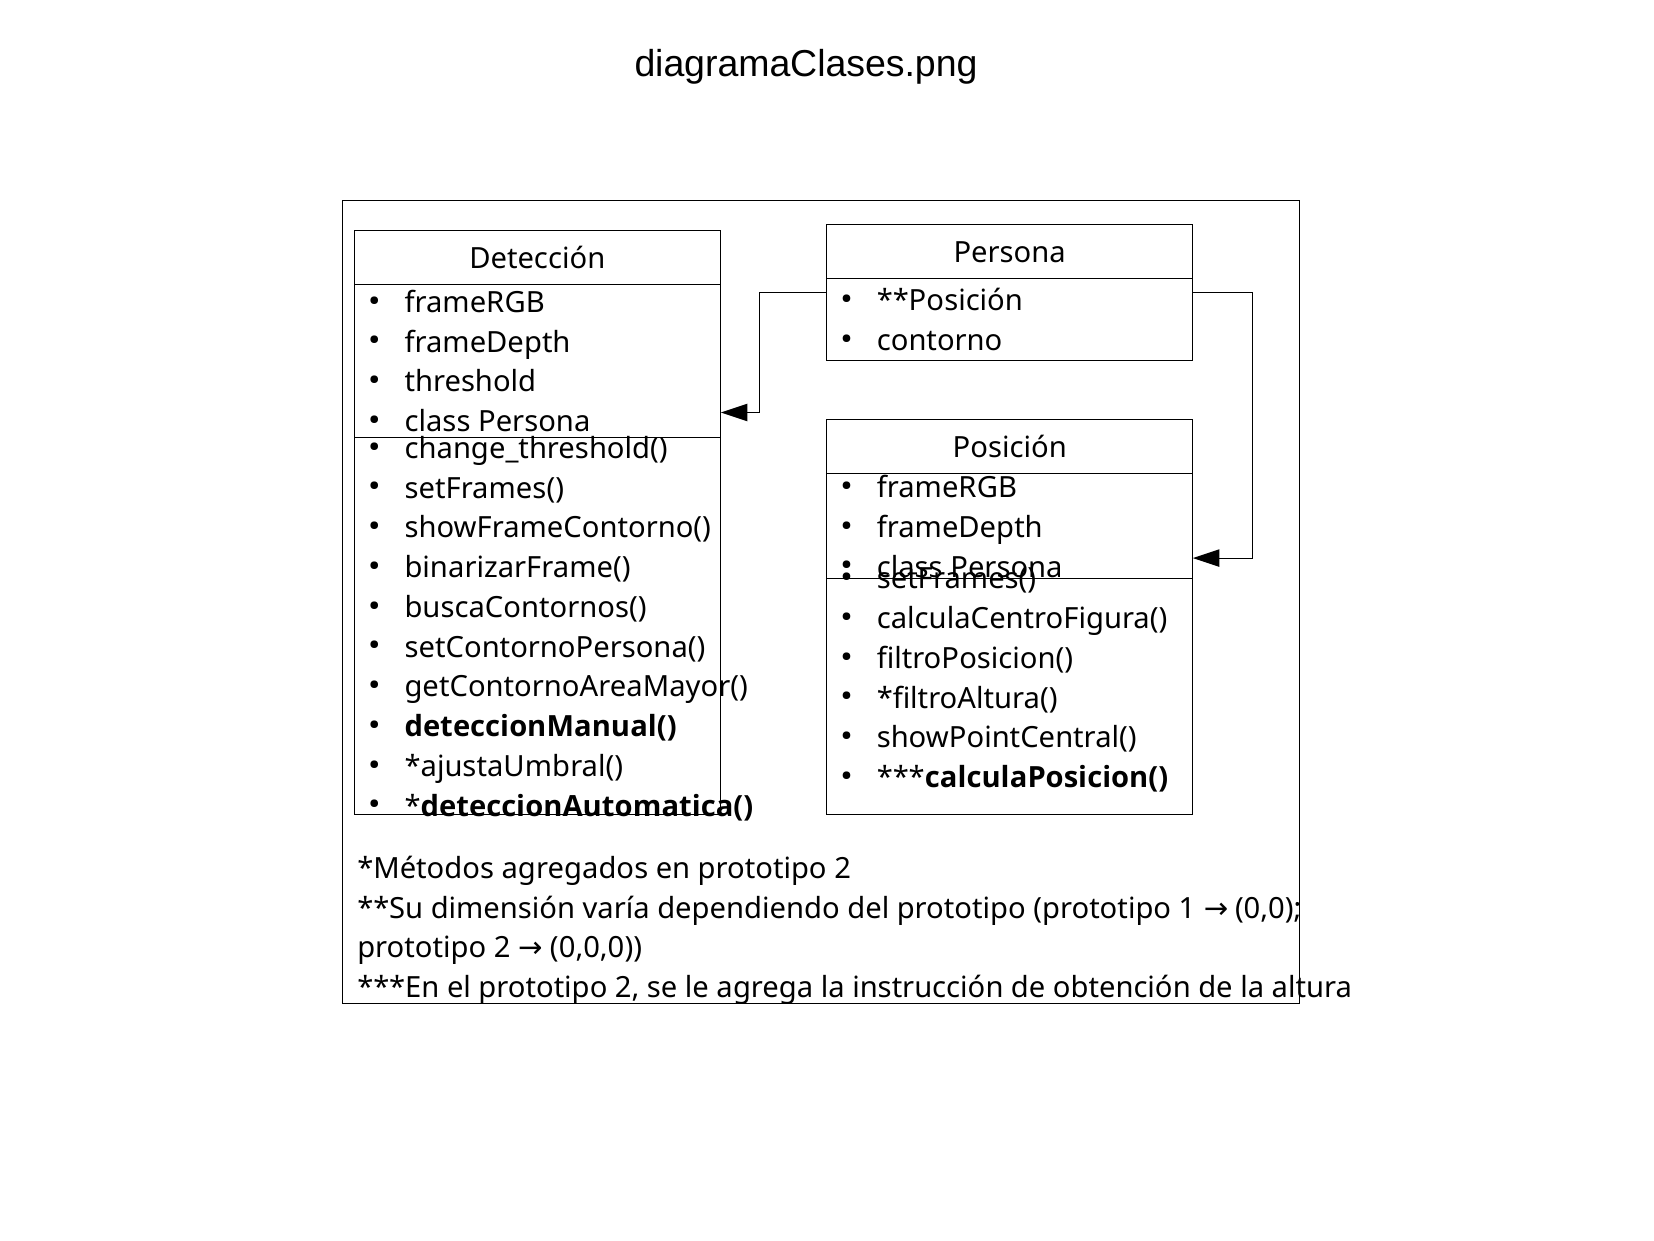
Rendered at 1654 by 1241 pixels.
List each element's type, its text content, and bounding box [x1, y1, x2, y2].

text_box frameRGB frameDepth class Persona [826, 474, 1193, 578]
text_box Posición [826, 419, 1193, 474]
text_box Detección [354, 230, 721, 285]
text_box frameRGB frameDepth threshold class Persona [354, 285, 721, 437]
text_box *Métodos agregados en prototipo 2 **Su dimensión varía dependiendo del prototipo (prototipo 1 → (0,0); prototipo 2 → (0,0,0)) ***En el prototipo 2, se le agrega la instrucción de obtención de la altura [343, 839, 1292, 993]
text_box [342, 200, 1300, 1004]
text_box setFrames() calculaCentroFigura() filtroPosicion() *filtroAltura() showPointCentral() ***calculaPosicion() [826, 578, 1193, 815]
text_box Persona [826, 224, 1193, 278]
text_box change_threshold() setFrames() showFrameContorno() binarizarFrame() buscaContornos() setContornoPersona() getContornoAreaMayor() deteccionManual() *ajustaUmbral() *deteccionAutomatica() [354, 437, 721, 815]
text_box **Posición contorno [826, 278, 1193, 361]
text_box diagramaClases.png [619, 35, 993, 93]
